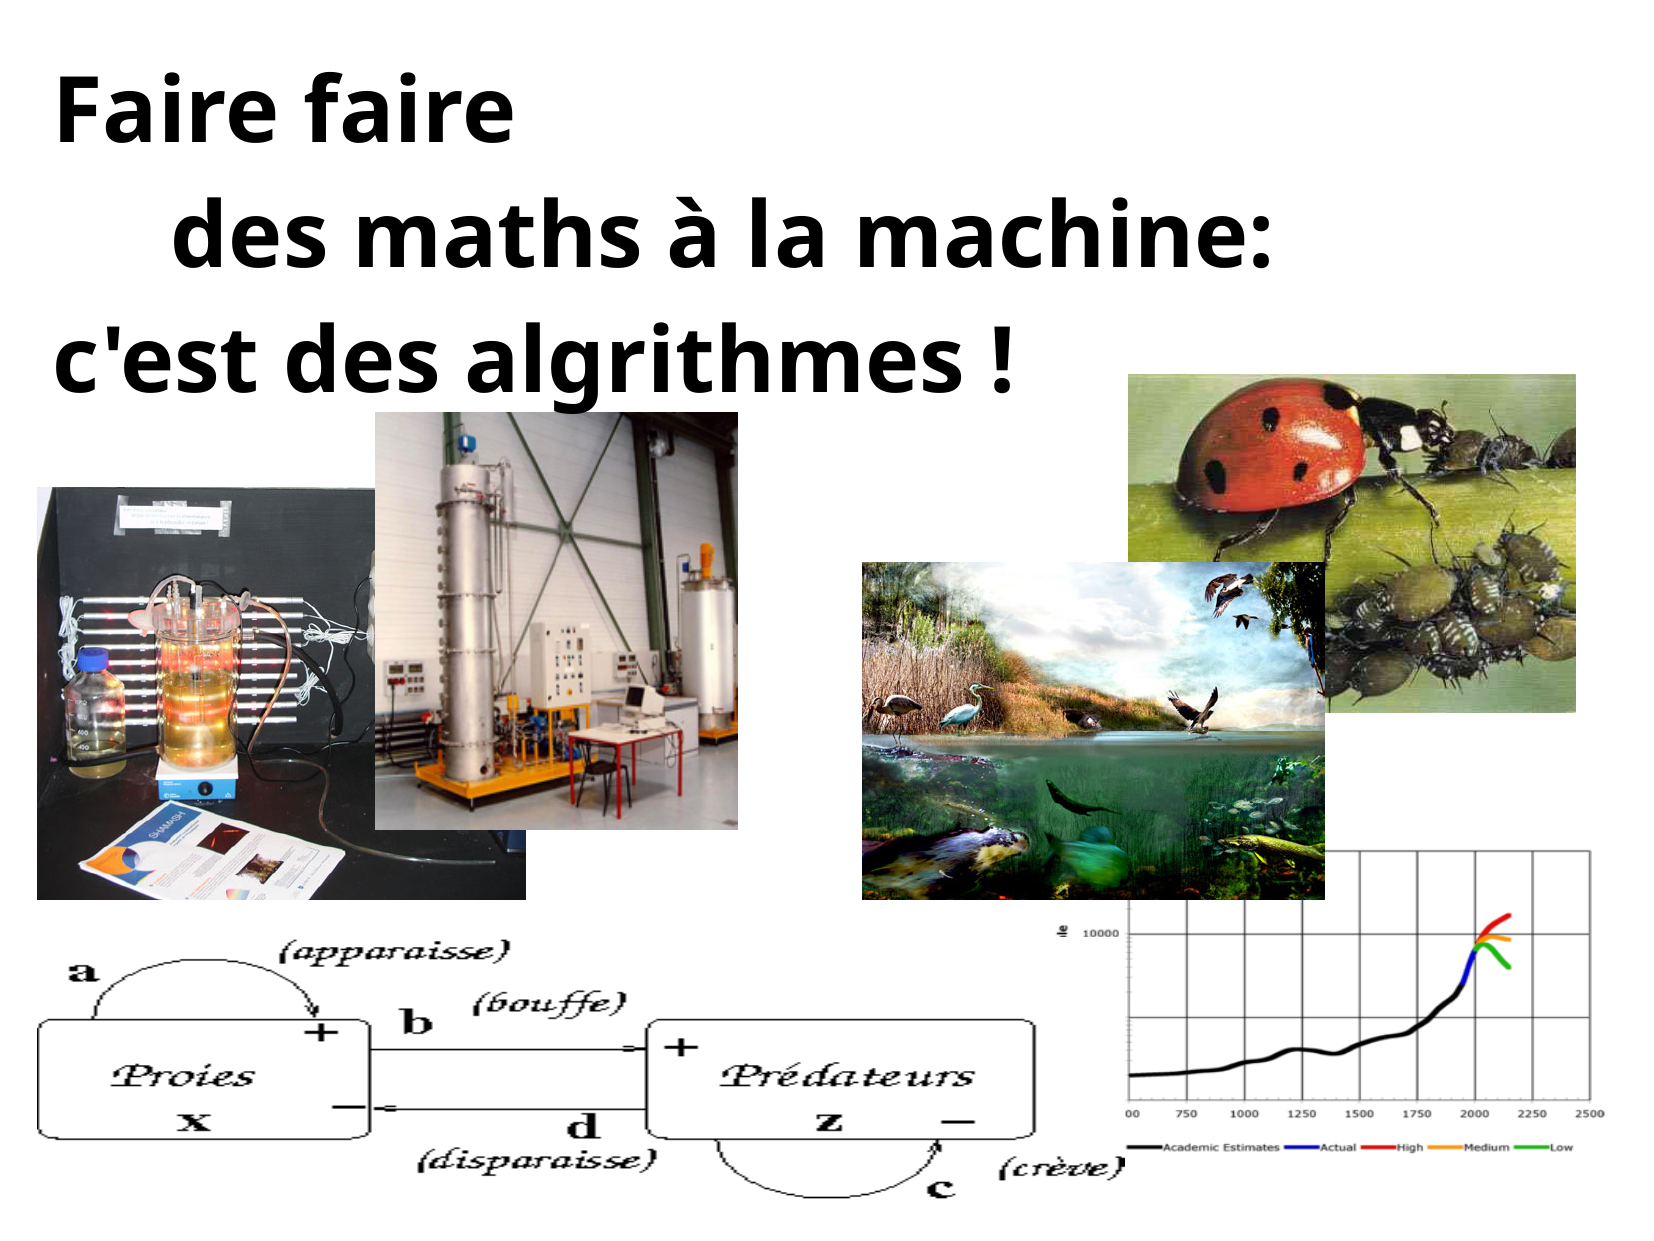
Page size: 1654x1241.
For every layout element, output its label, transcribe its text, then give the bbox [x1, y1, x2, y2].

text_box [37, 37, 1613, 676]
text_box Faire faire des maths à la machine: c'est des algrithmes ! [37, 37, 1576, 407]
picture [37, 676, 1613, 1201]
picture [37, 676, 738, 901]
